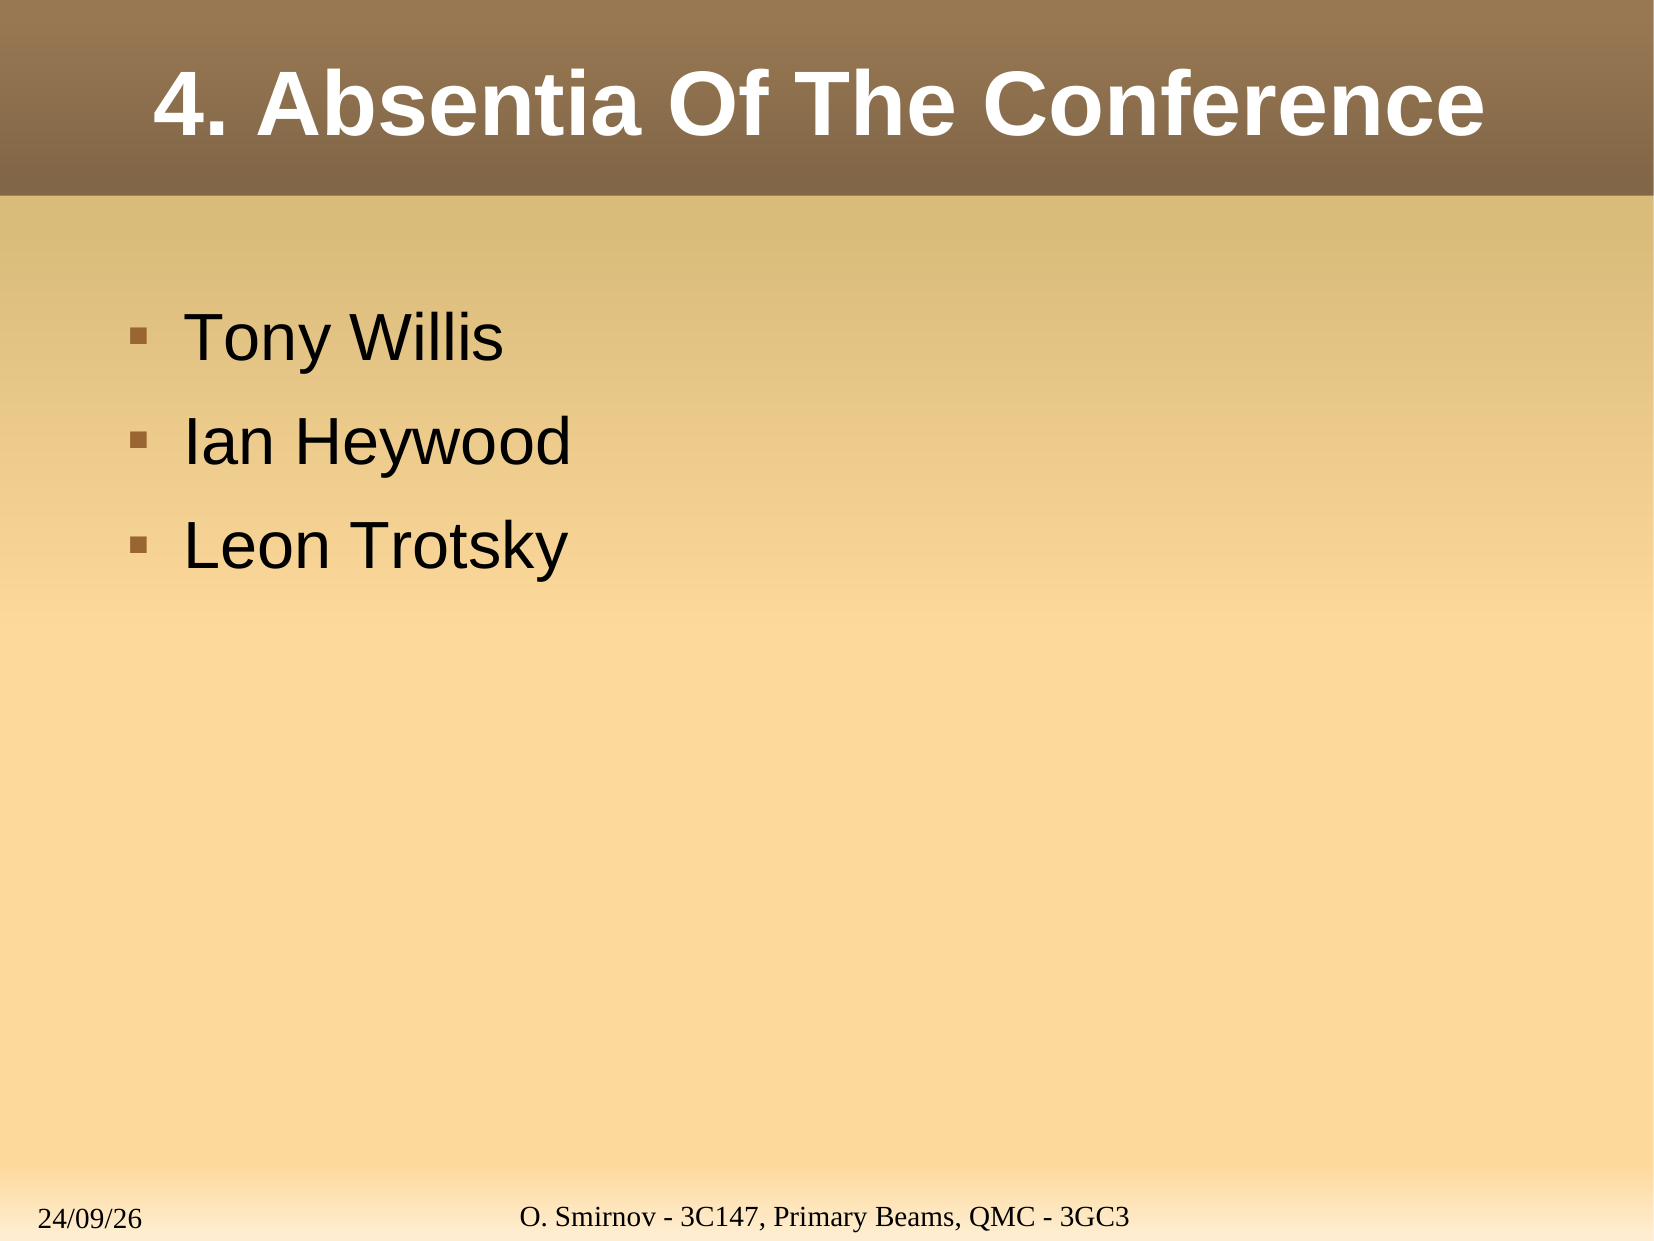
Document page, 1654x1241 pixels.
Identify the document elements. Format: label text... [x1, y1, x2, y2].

picture [0, 0, 1654, 1241]
list Tony Willis Ian Heywood Leon Trotsky [112, 300, 1601, 1119]
title 4. Absentia Of The Conference [76, 0, 1565, 208]
